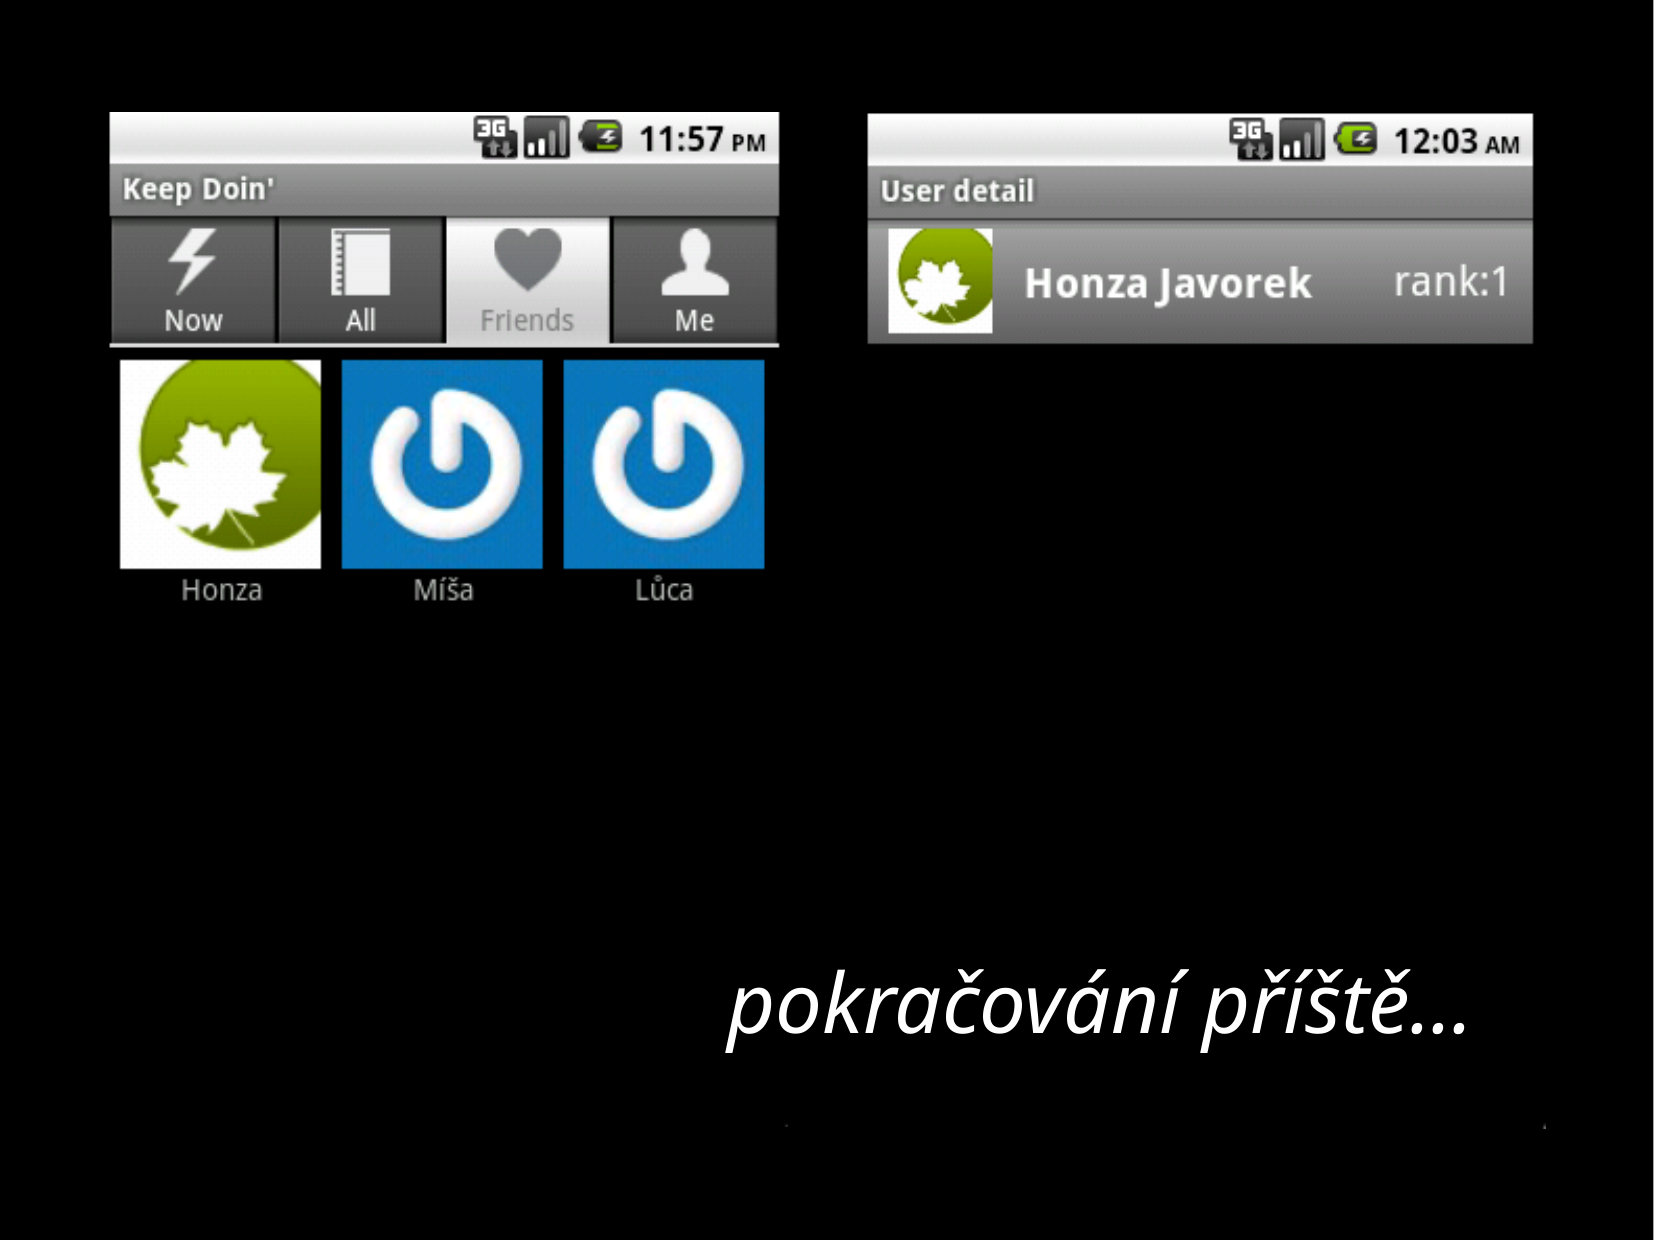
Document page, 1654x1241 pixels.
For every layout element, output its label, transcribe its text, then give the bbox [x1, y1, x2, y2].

picture [862, 112, 1546, 1129]
text_box pokračování příště... [712, 937, 1483, 1051]
picture [106, 112, 788, 1127]
